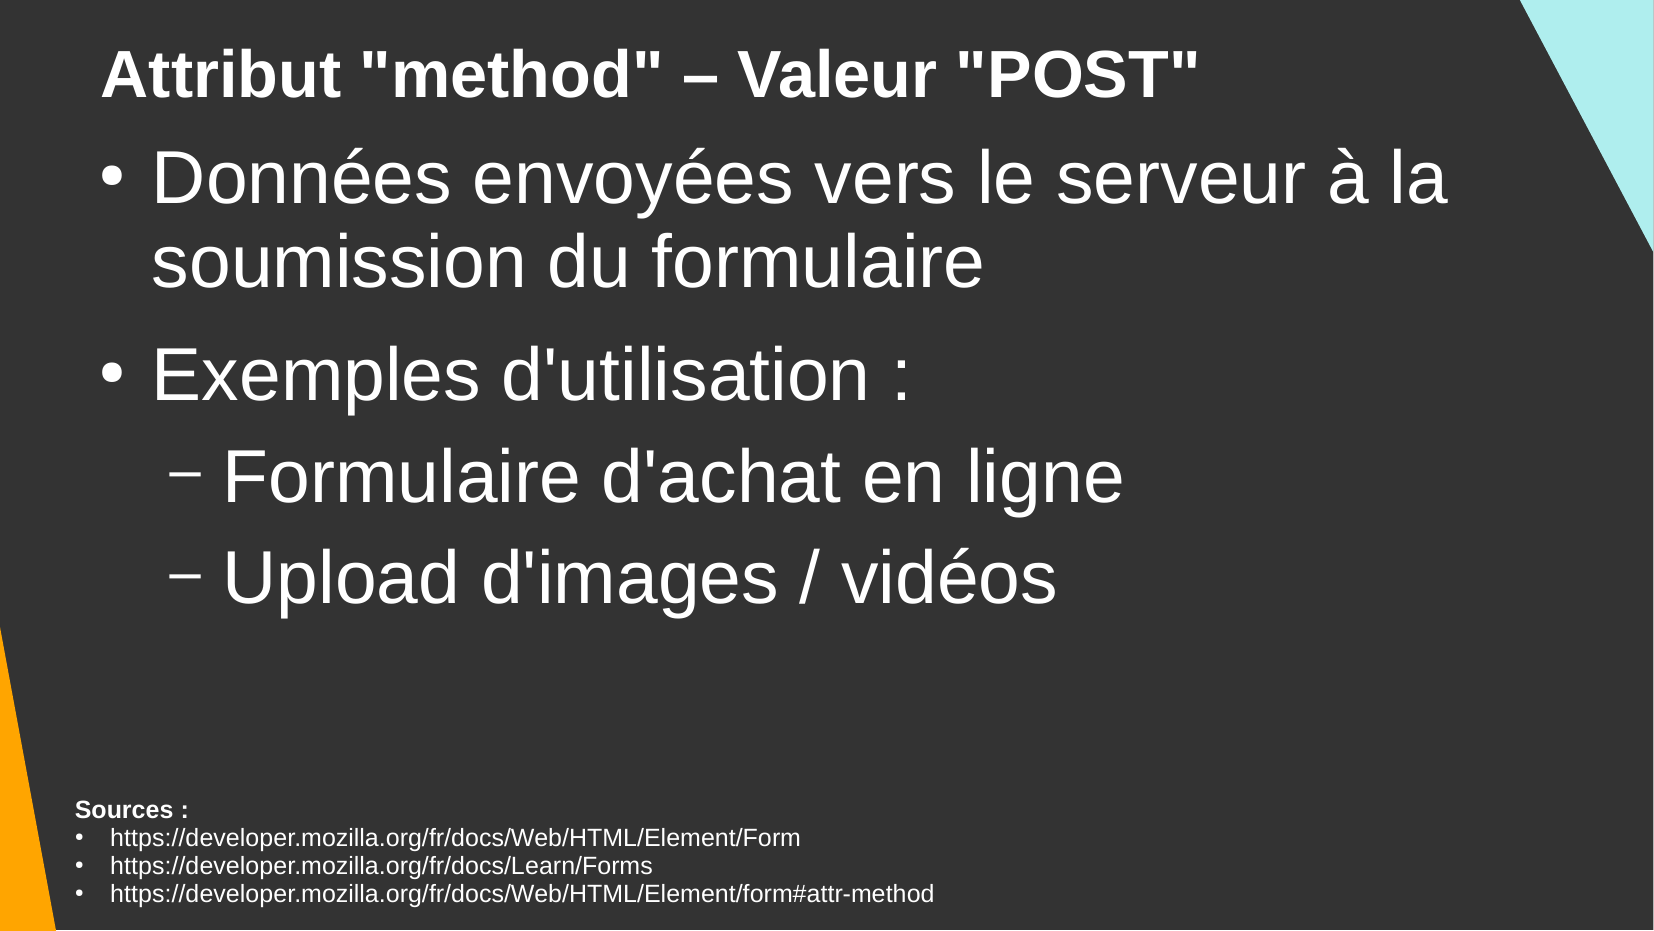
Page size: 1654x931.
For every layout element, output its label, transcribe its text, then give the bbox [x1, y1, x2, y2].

text_box [1519, 0, 1654, 254]
text_box [0, 627, 57, 931]
list Données envoyées vers le serveur à la soumission du formulaire Exemples d'utilisation : Formulaire d'achat en ligne Upload d'images / vidéos [80, 135, 1605, 709]
title Attribut "method" – Valeur "POST" [82, 37, 1571, 114]
text_box Sources : https://developer.mozilla.org/fr/docs/Web/HTML/Element/Form https://developer.mozilla.org/fr/docs/Learn/Forms https://developer.mozilla.org/fr/docs/Web/HTML/Element/form#attr-method [60, 788, 1546, 916]
